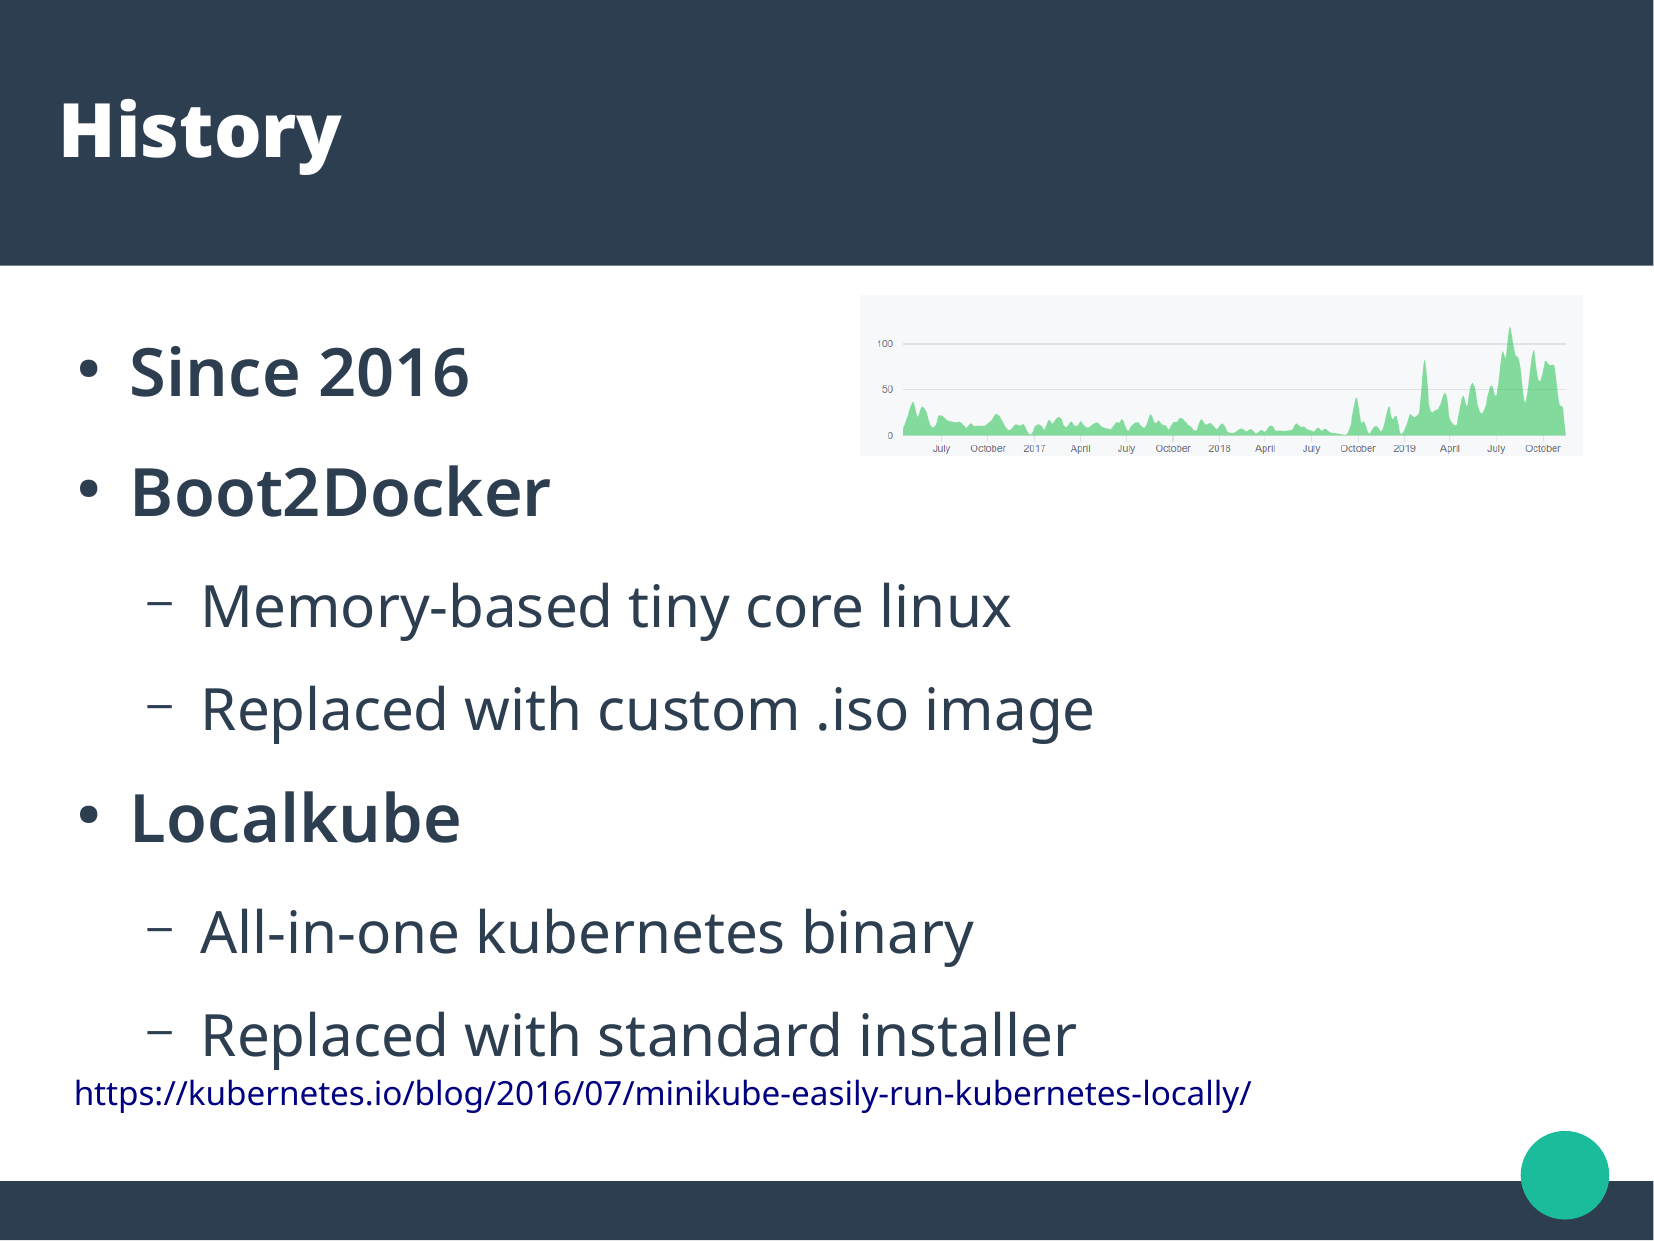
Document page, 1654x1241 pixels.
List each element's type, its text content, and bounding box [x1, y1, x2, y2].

text_box https://kubernetes.io/blog/2016/07/minikube-easily-run-kubernetes-locally/ [59, 1062, 1295, 1126]
title History [59, 49, 1595, 207]
list Since 2016 Boot2Docker Memory-based tiny core linux Replaced with custom .iso image Localkube All-in-one kubernetes binary Replaced with standard installer [59, 324, 1595, 1152]
picture [860, 295, 1583, 456]
